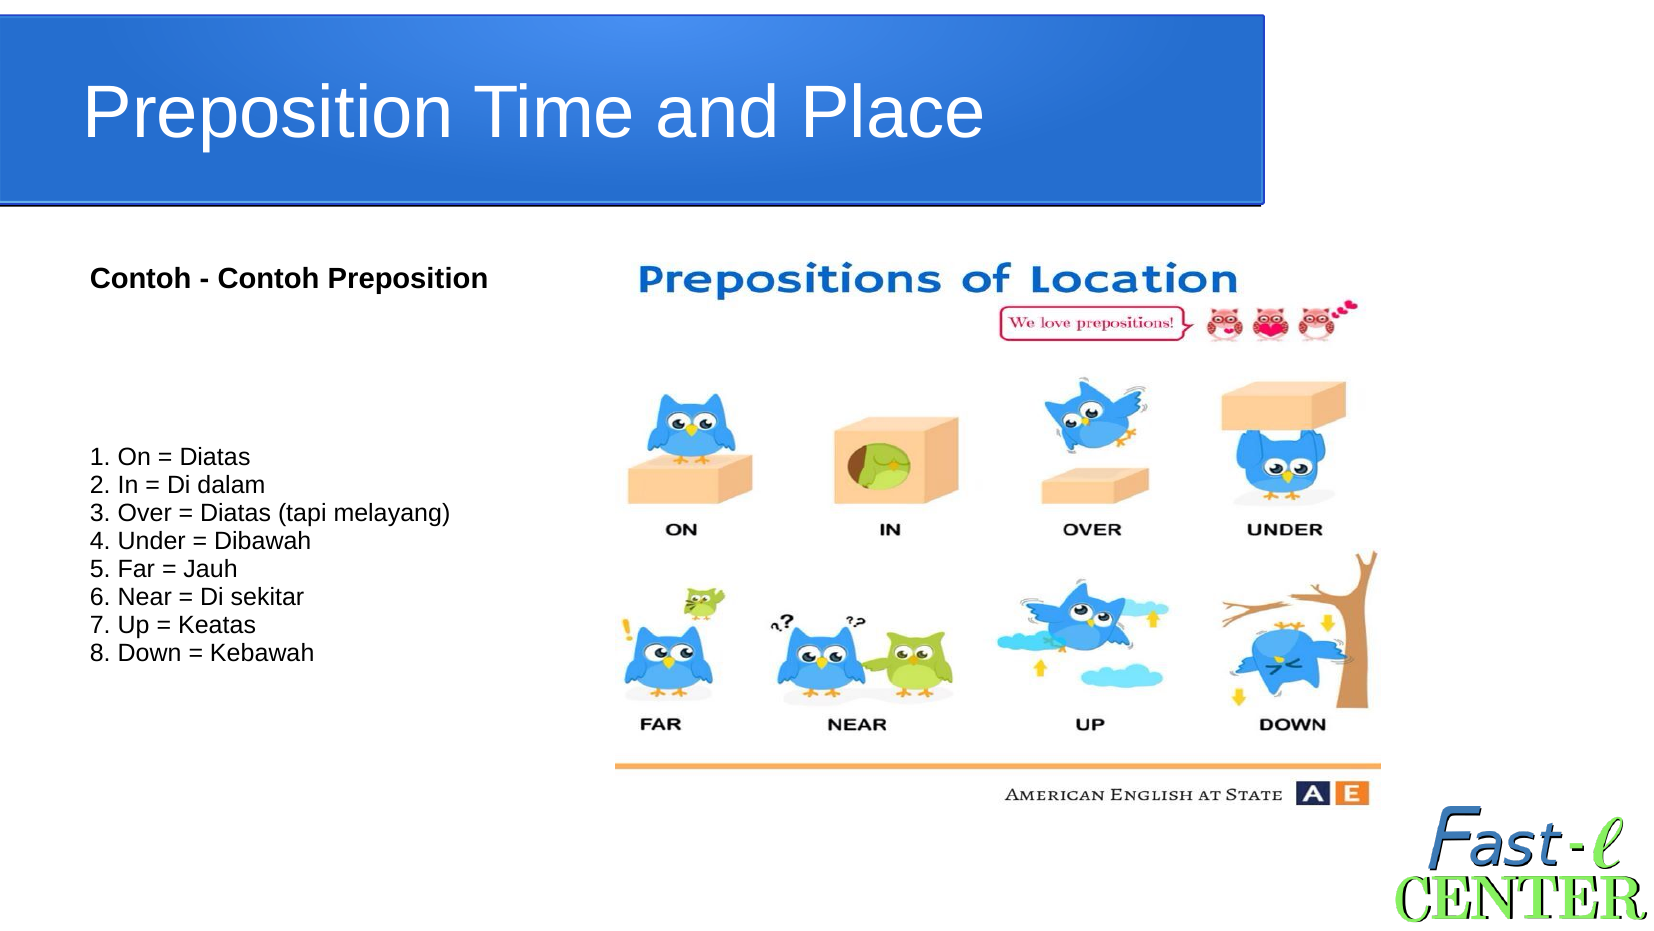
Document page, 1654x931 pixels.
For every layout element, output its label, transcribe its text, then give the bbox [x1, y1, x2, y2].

picture [1395, 806, 1648, 925]
text_box 1. On = Diatas 2. In = Di dalam 3. Over = Diatas (tapi melayang) 4. Under = Dibawah 5. Far = Jauh 6. Near = Di sekitar 7. Up = Keatas 8. Down = Kebawah [75, 435, 467, 674]
text_box Contoh - Contoh Preposition [75, 254, 511, 361]
picture [615, 239, 1381, 811]
title Preposition Time and Place [82, 35, 1235, 189]
